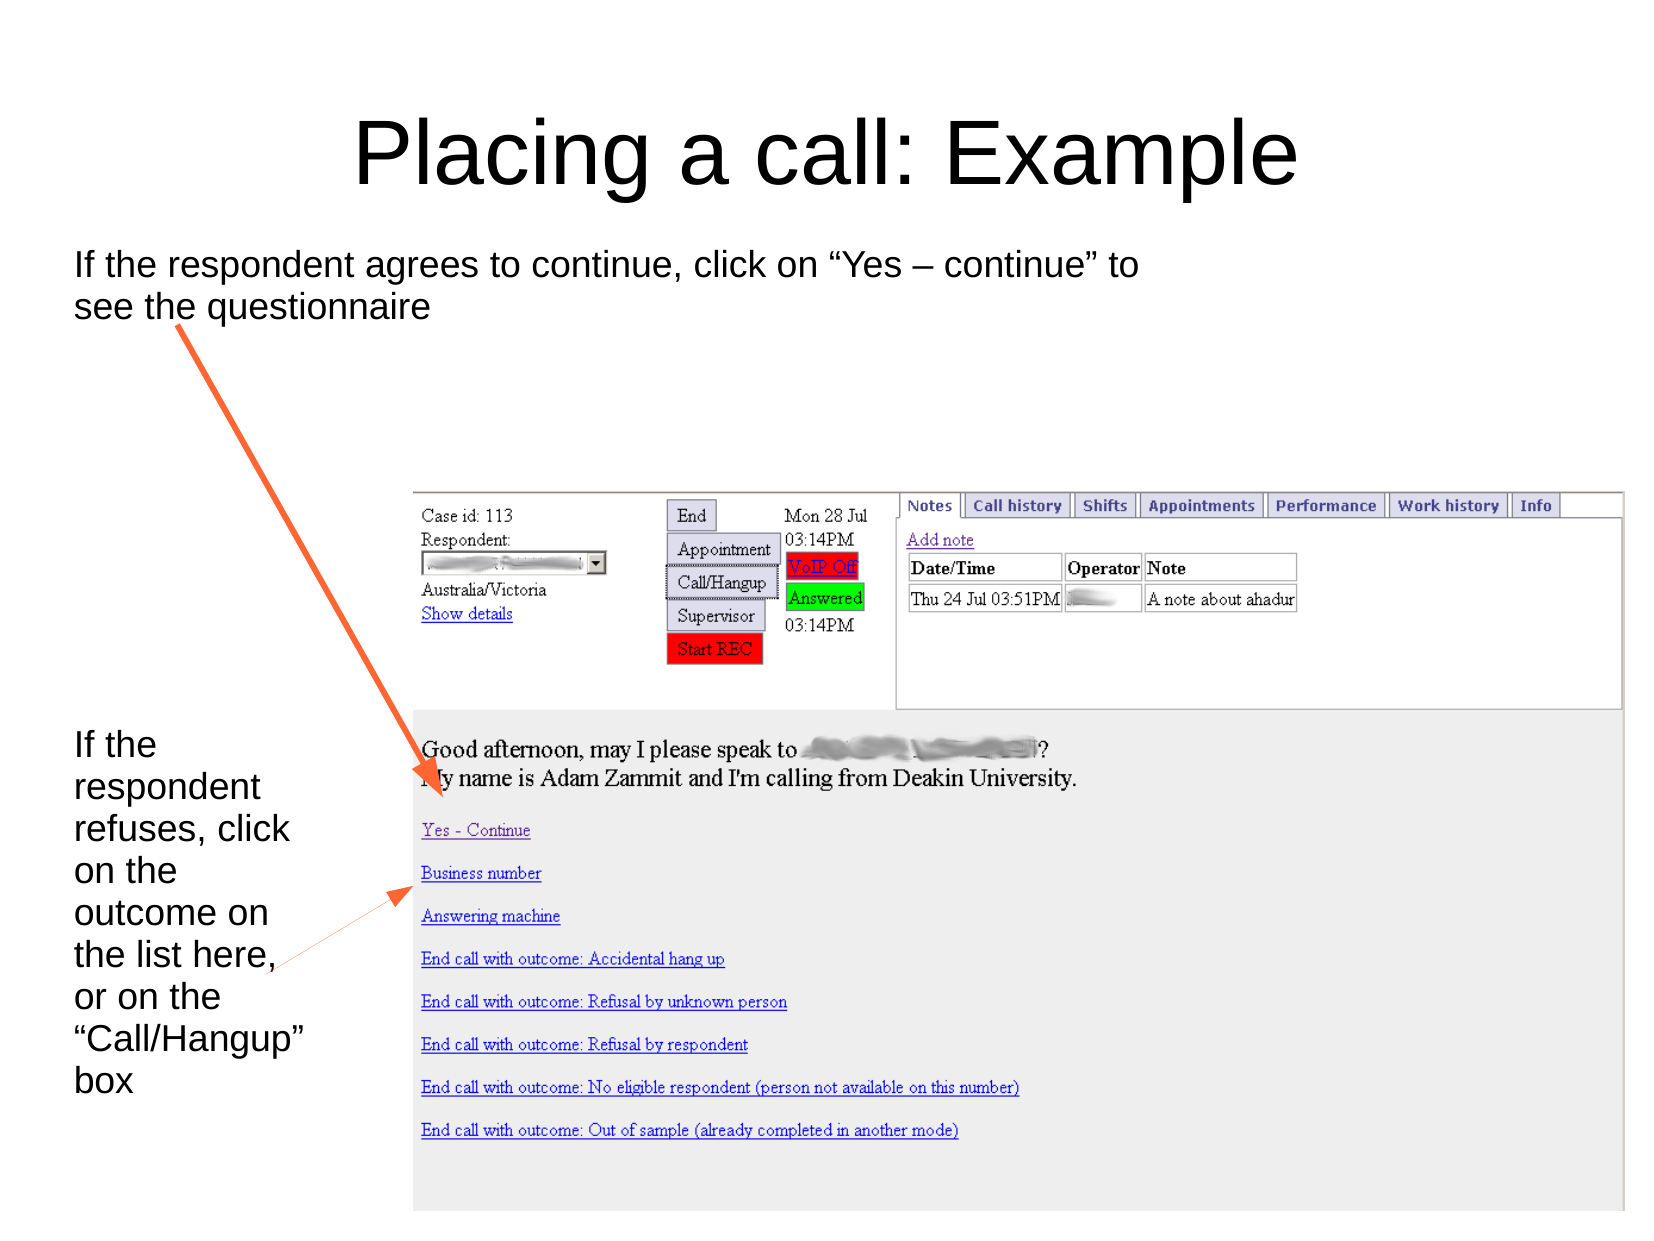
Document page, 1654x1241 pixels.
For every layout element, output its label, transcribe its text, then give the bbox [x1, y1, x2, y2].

picture [413, 491, 1625, 1211]
title Placing a call: Example [82, 56, 1571, 250]
text_box If the respondent agrees to continue, click on “Yes – continue” to see the questionnaire [59, 236, 1211, 378]
picture [413, 752, 420, 767]
text_box If the respondent refuses, click on the outcome on the list here, or on the “Call/Hangup” box [59, 716, 325, 1152]
